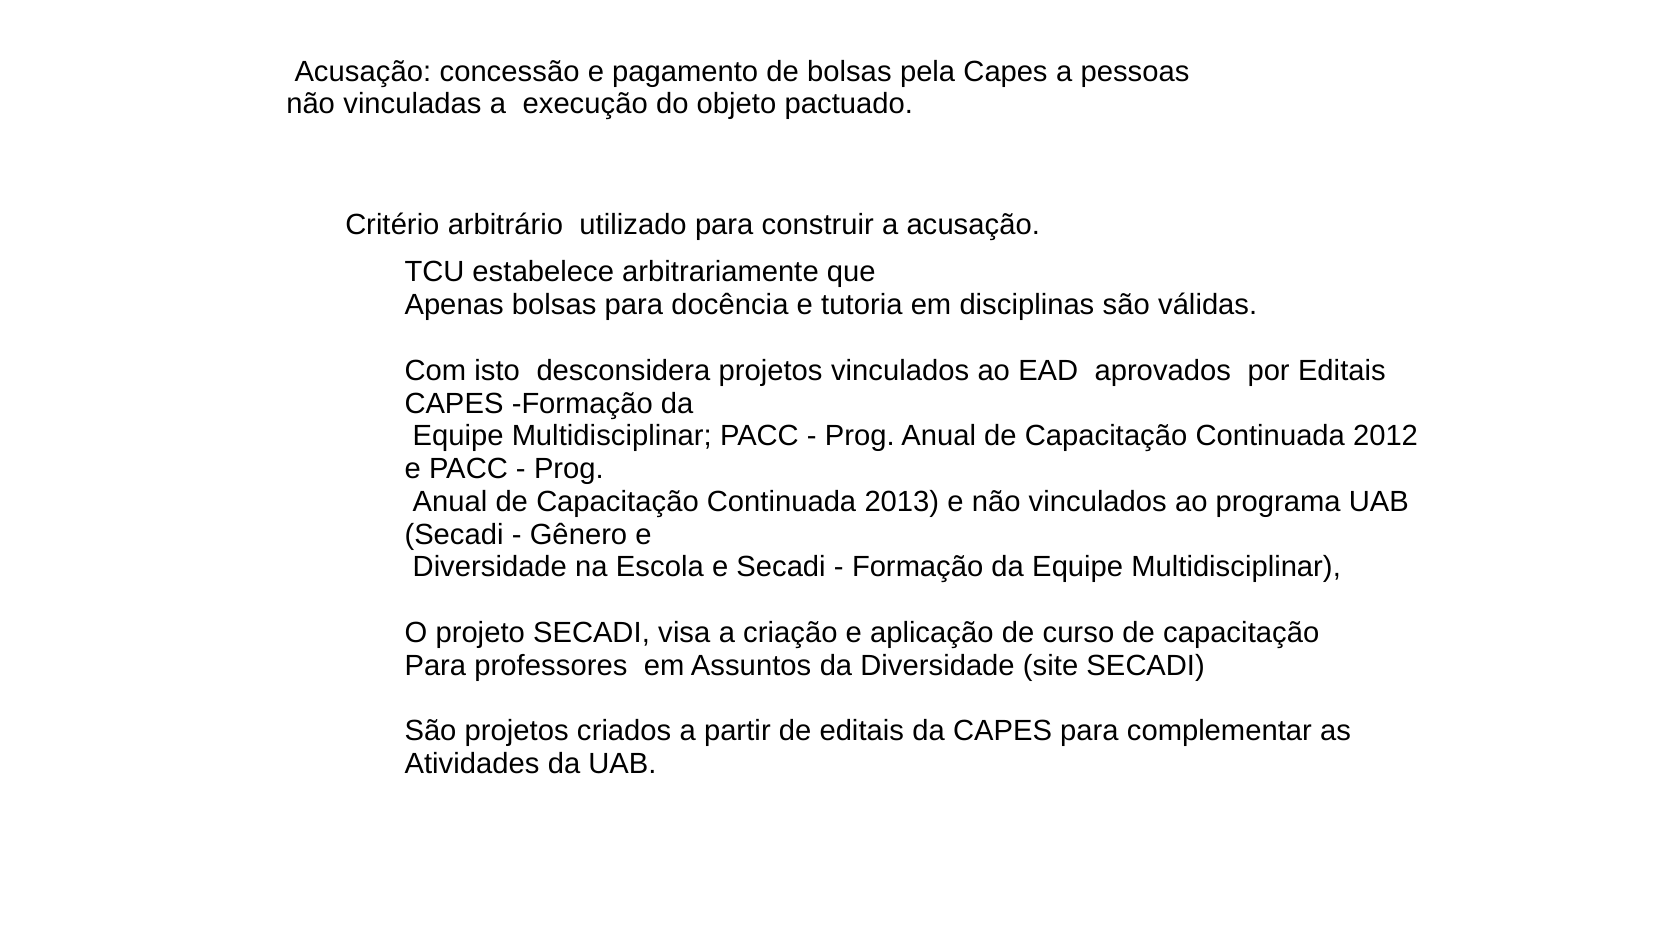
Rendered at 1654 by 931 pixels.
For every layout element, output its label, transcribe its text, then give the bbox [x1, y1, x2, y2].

text_box Acusação: concessão e pagamento de bolsas pela Capes a pessoas não vinculadas a execução do objeto pactuado. [271, 47, 1252, 193]
text_box Critério arbitrário utilizado para construir a acusação. [330, 200, 1057, 249]
text_box TCU estabelece arbitrariamente que Apenas bolsas para docência e tutoria em disciplinas são válidas. Com isto desconsidera projetos vinculados ao EAD aprovados por Editais CAPES -Formação da Equipe Multidisciplinar; PACC - Prog. Anual de Capacitação Continuada 2012 e PACC - Prog. Anual de Capacitação Continuada 2013) e não vinculados ao programa UAB (Secadi - Gênero e Diversidade na Escola e Secadi - Formação da Equipe Multidisciplinar), O projeto SECADI, visa a criação e aplicação de curso de capacitação Para professores em Assuntos da Diversidade (site SECADI) São projetos criados a partir de editais da CAPES para complementar as Atividades da UAB. [389, 248, 1453, 931]
